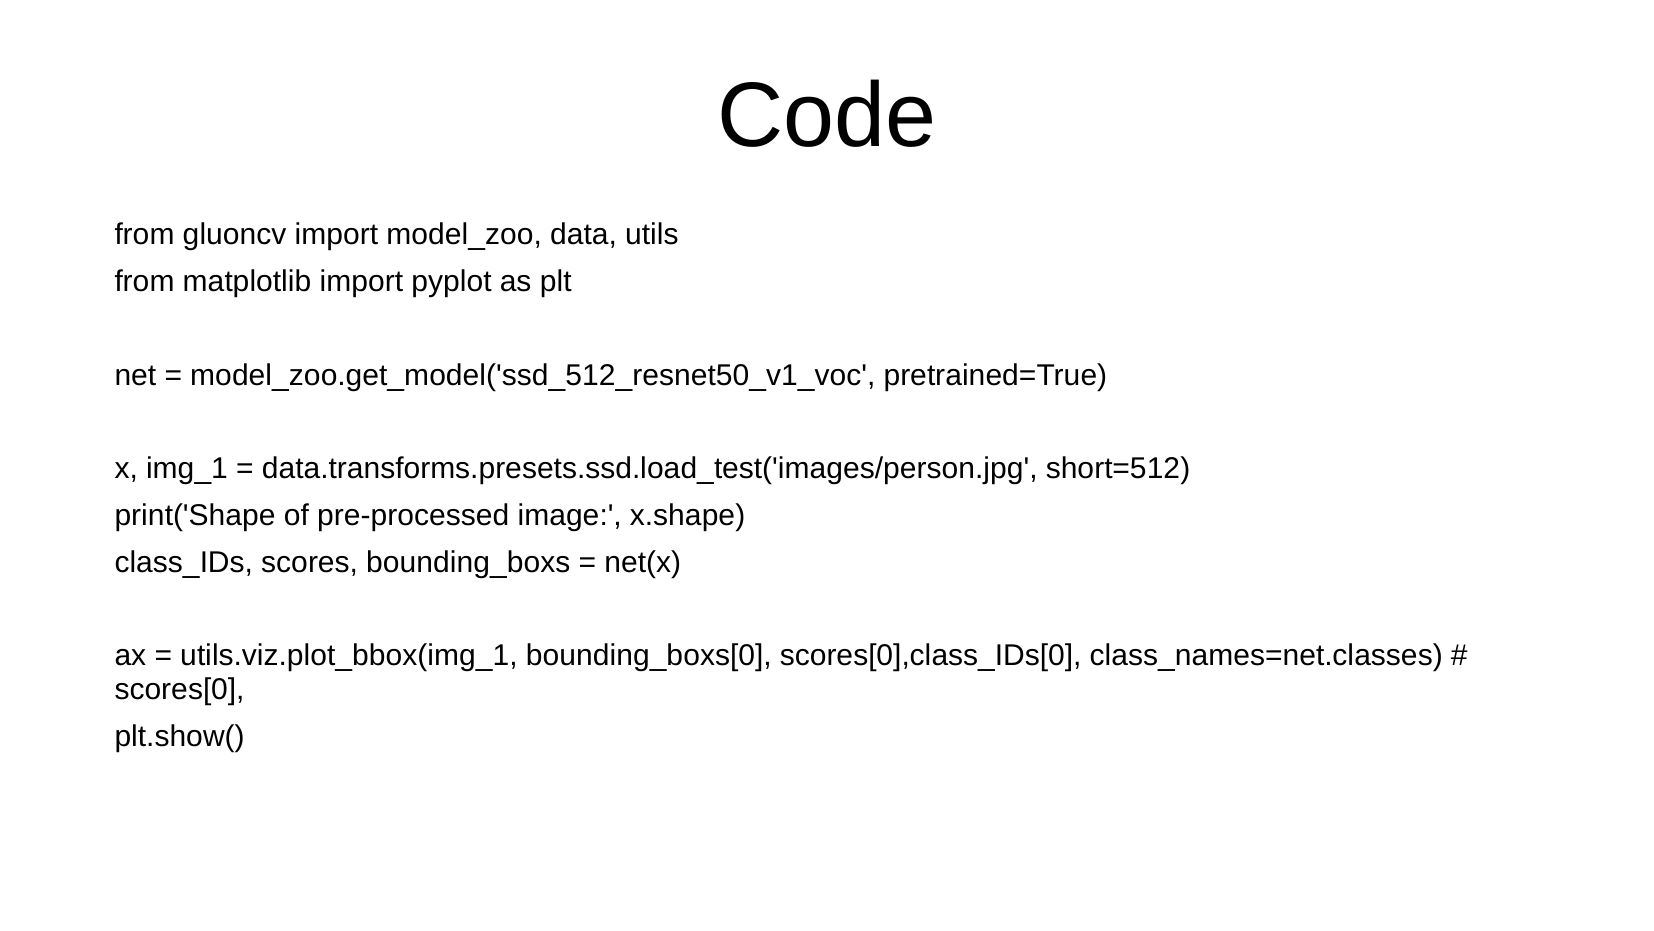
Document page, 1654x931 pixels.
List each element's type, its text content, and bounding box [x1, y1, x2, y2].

title Code [82, 37, 1571, 193]
list from gluoncv import model_zoo, data, utils from matplotlib import pyplot as plt net = model_zoo.get_model('ssd_512_resnet50_v1_voc', pretrained=True) x, img_1 = data.transforms.presets.ssd.load_test('images/person.jpg', short=512) print('Shape of pre-processed image:', x.shape) class_IDs, scores, bounding_boxs = net(x) ax = utils.viz.plot_bbox(img_1, bounding_boxs[0], scores[0],class_IDs[0], class_names=net.classes) # scores[0], plt.show() [82, 217, 1571, 758]
